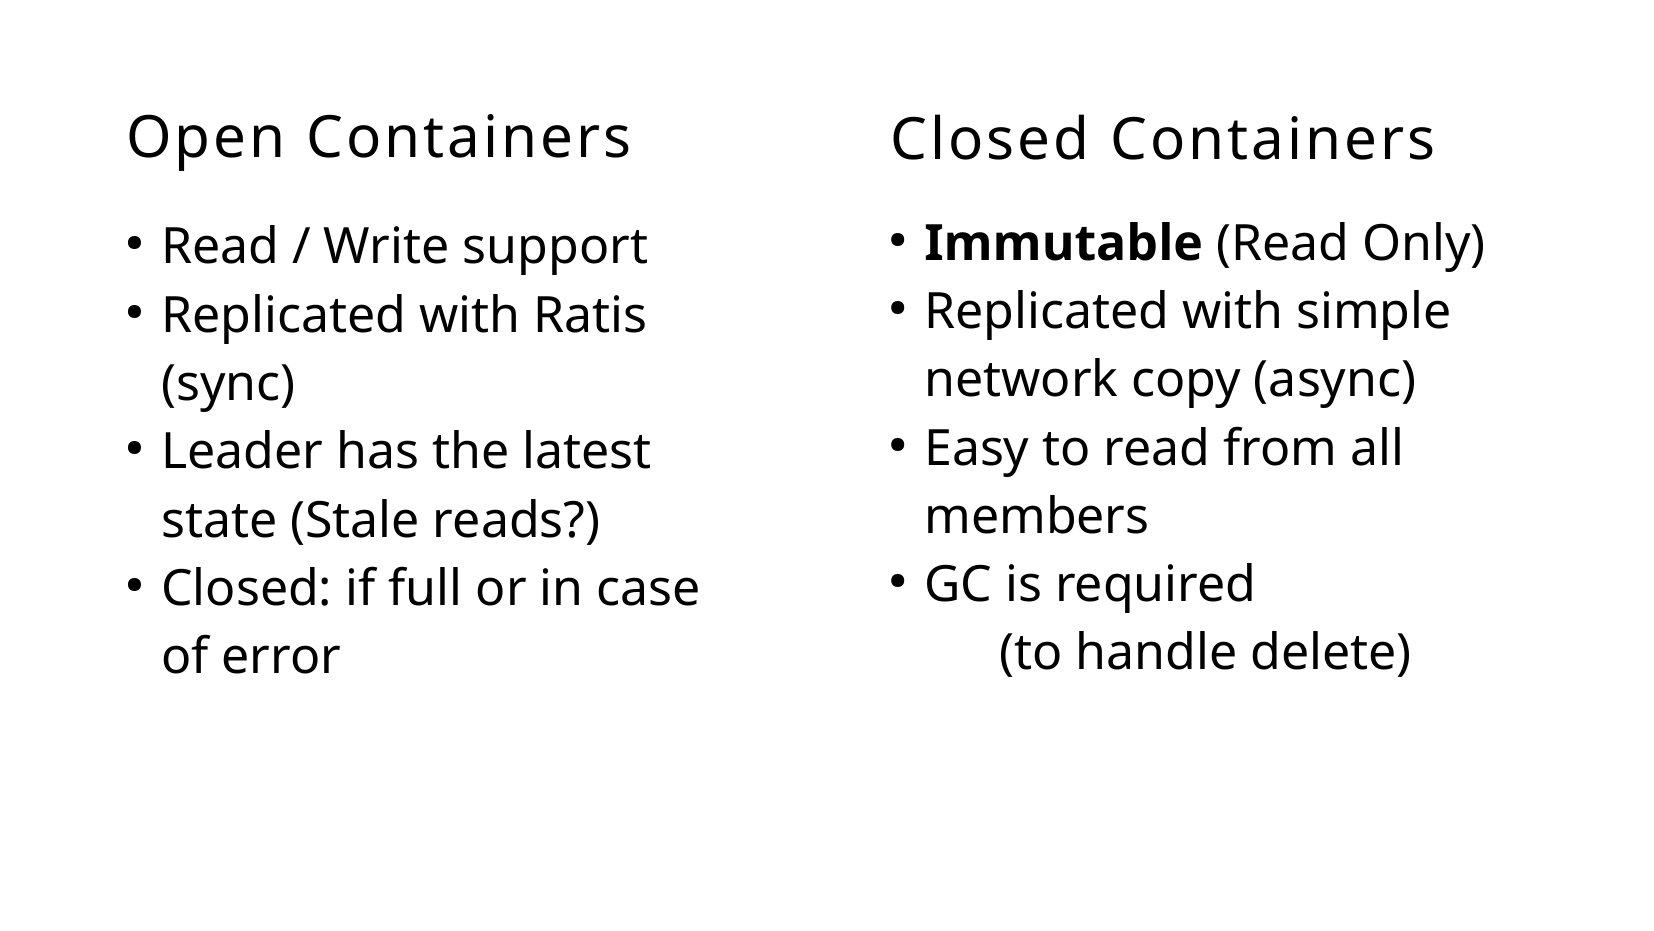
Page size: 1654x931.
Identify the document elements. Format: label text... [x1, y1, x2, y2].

text_box Immutable (Read Only) Replicated with simple network copy (async) Easy to read from all members GC is required (to handle delete) [888, 206, 1513, 800]
title Closed Containers [890, 75, 1502, 198]
title Open Containers [126, 73, 737, 196]
subtitle Read / Write support Replicated with Ratis (sync) Leader has the latest state (Stale reads?) Closed: if full or in case of error [125, 210, 749, 804]
